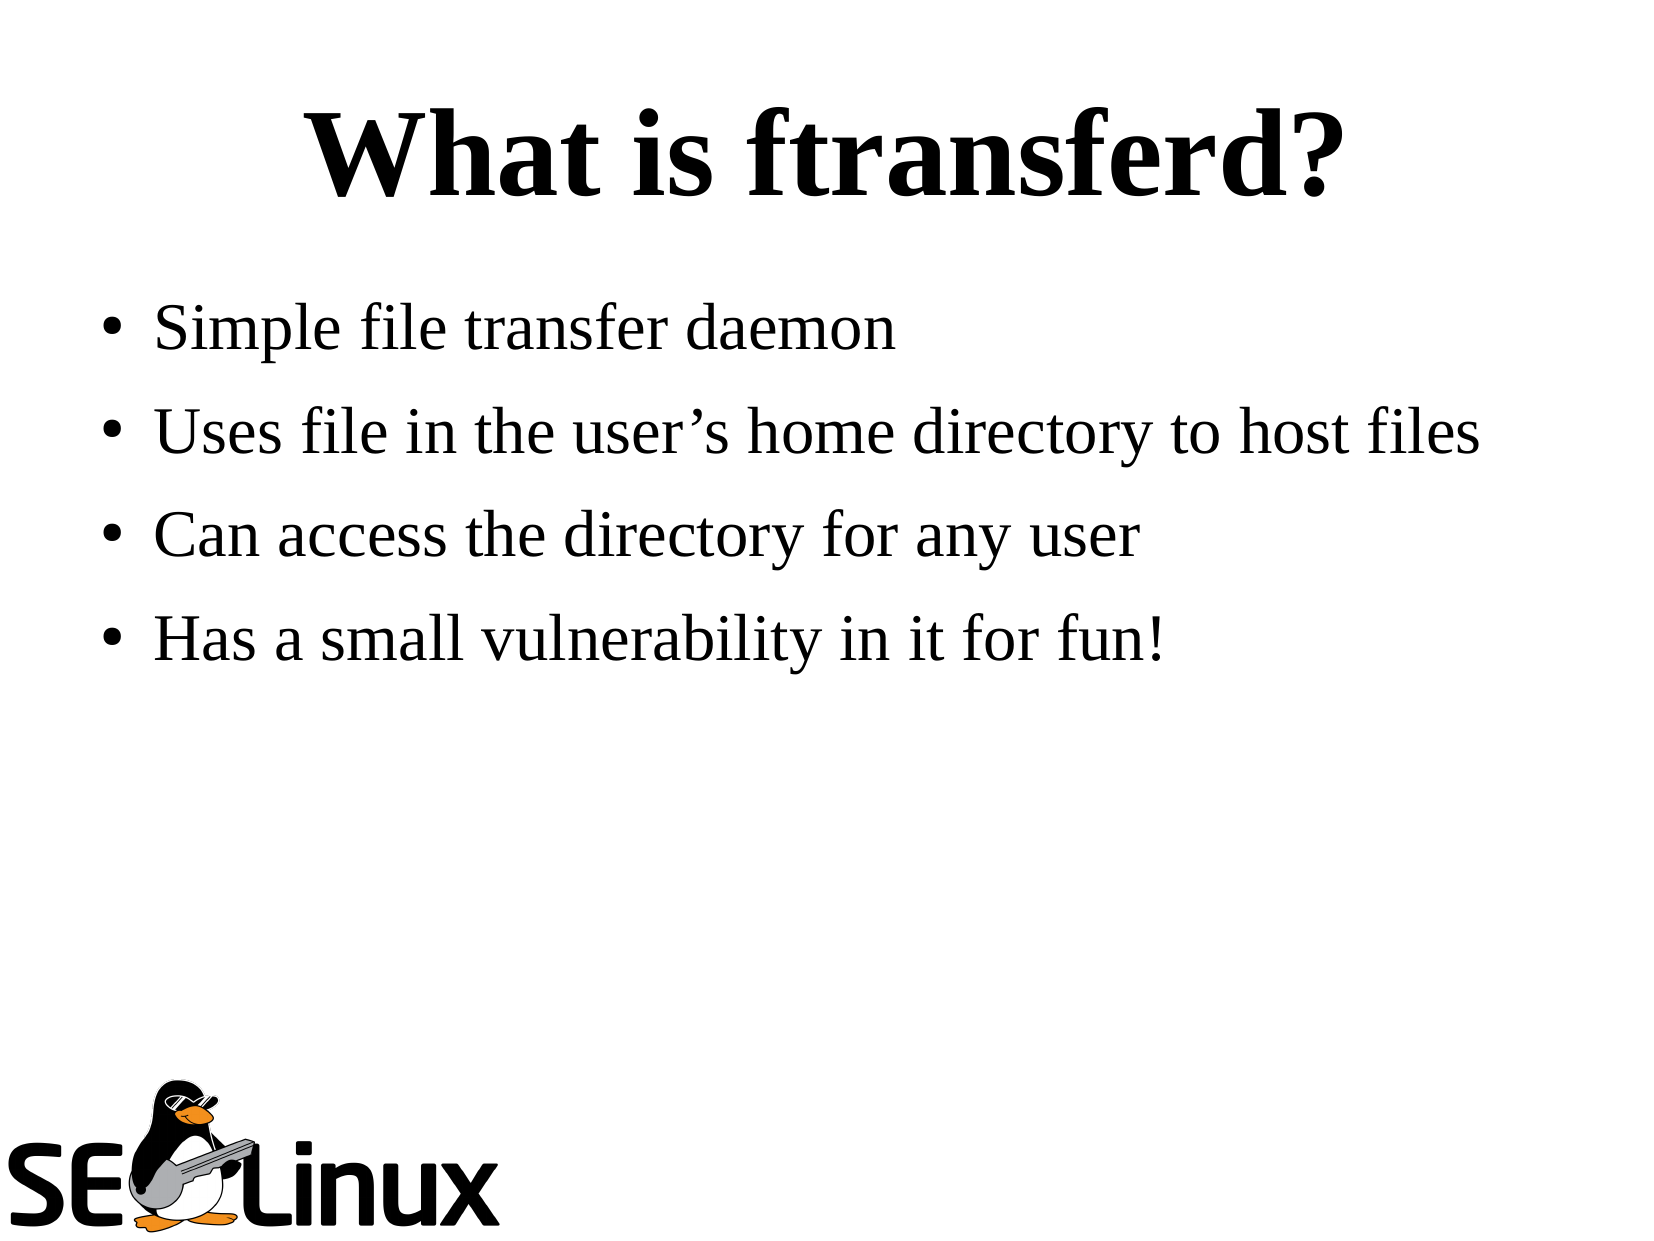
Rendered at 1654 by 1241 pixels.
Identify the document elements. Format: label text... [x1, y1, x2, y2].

list Simple file transfer daemon Uses file in the user’s home directory to host files Can access the directory for any user Has a small vulnerability in it for fun! [82, 290, 1571, 1010]
title What is ftransferd? [82, 49, 1571, 257]
picture [0, 919, 526, 1241]
